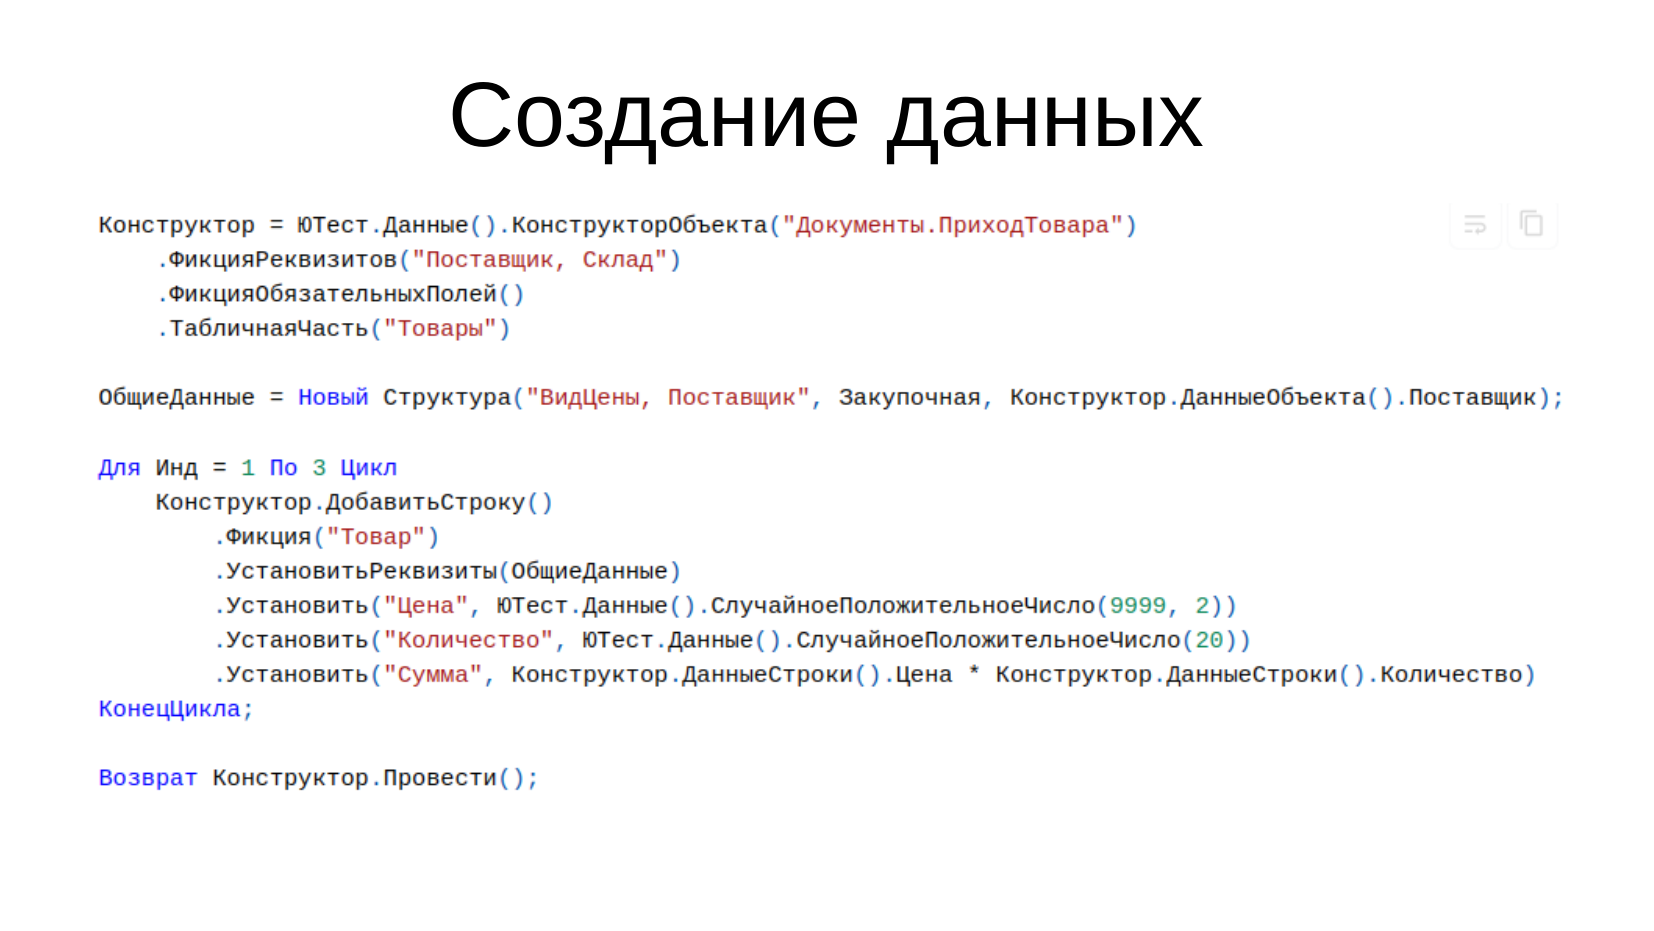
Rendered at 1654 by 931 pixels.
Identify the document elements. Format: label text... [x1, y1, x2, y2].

title Создание данных [82, 37, 1571, 193]
picture [87, 203, 1565, 798]
